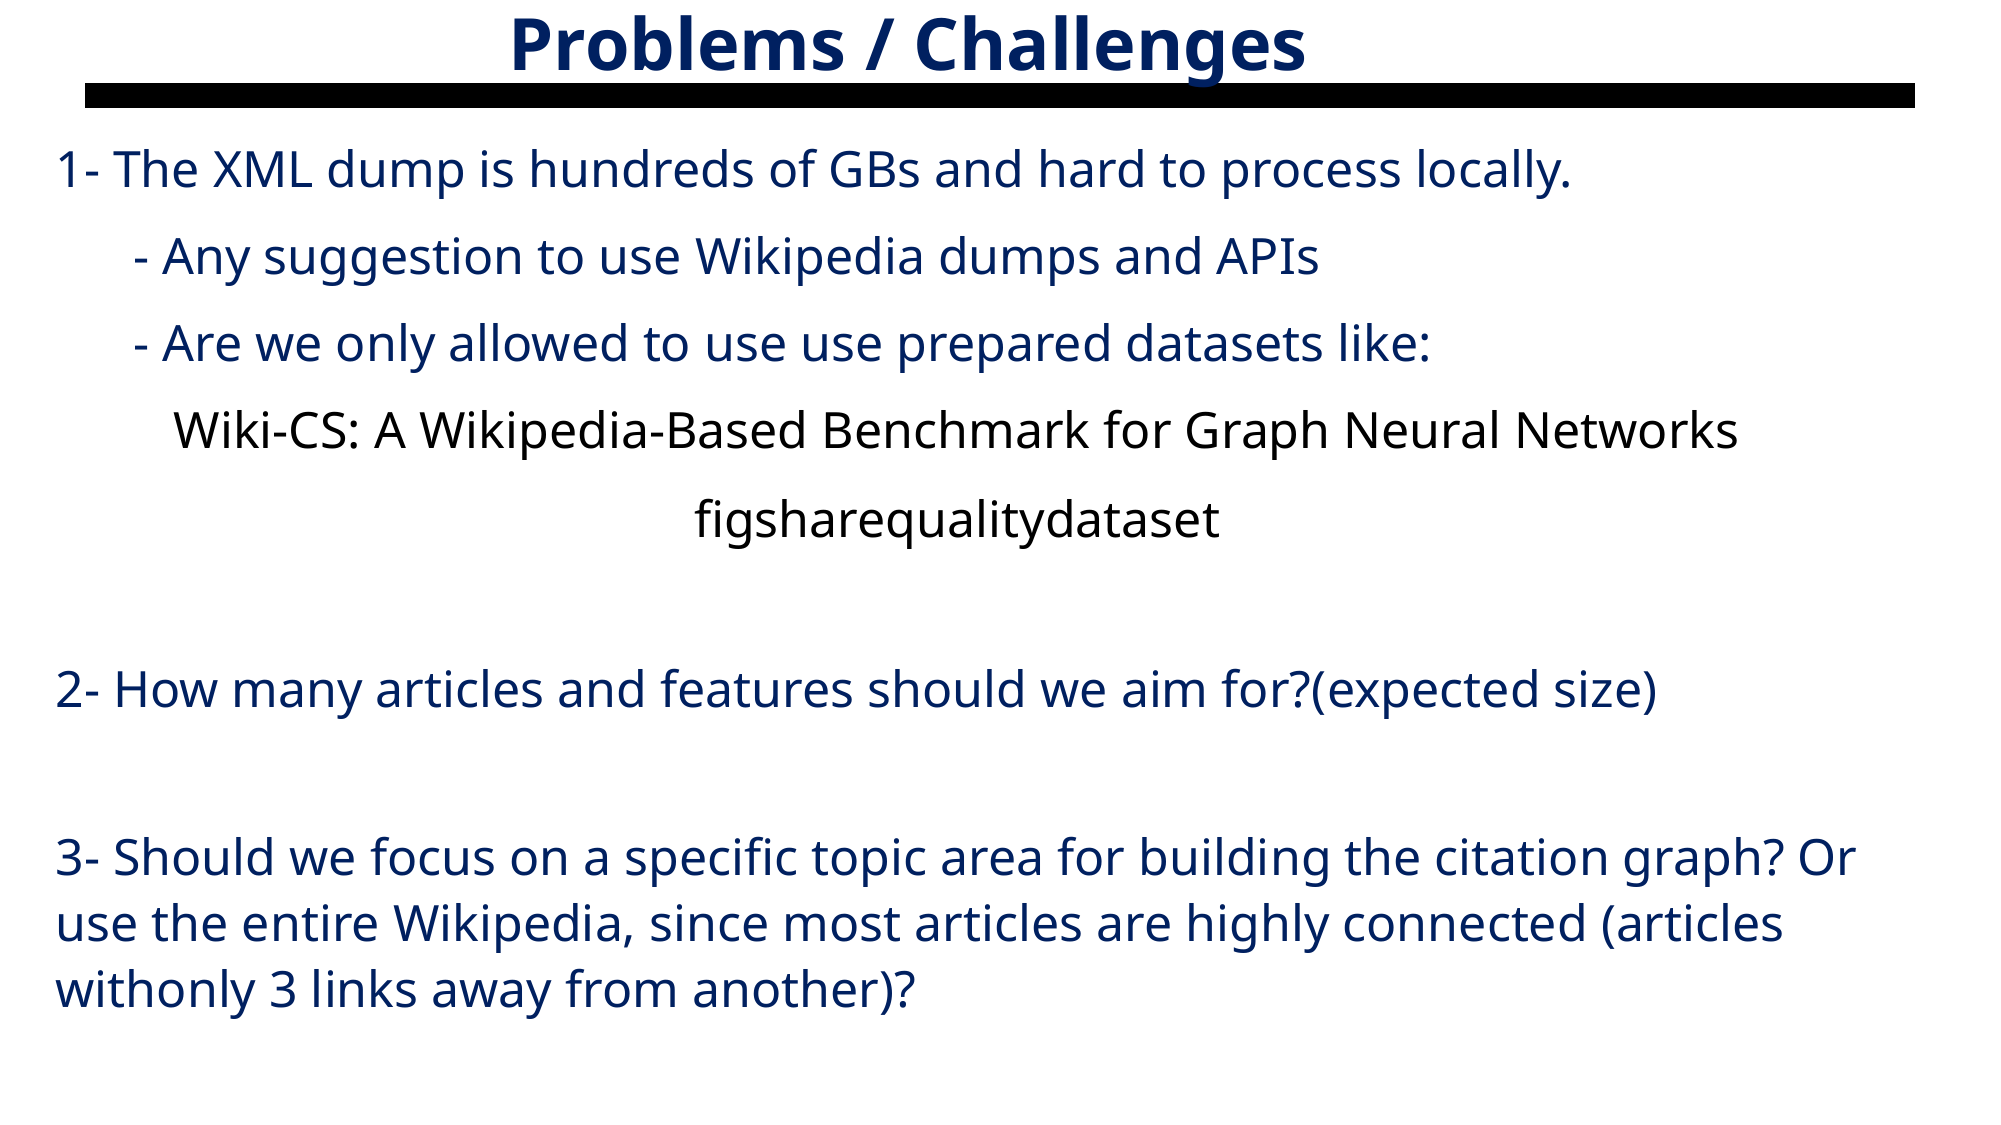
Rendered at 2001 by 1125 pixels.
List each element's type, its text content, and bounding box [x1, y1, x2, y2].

title Problems / Challenges [493, 0, 1486, 93]
list 1- The XML dump is hundreds of GBs and hard to process locally. - Any suggestion to use Wikipedia dumps and APIs - Are we only allowed to use use prepared datasets like: Wiki-CS: A Wikipedia-Based Benchmark for Graph Neural Networks figshare quality dataset 2- How many articles and features should we aim for?(expected size) 3- Should we focus on a specific topic area for building the citation graph? Or use the entire Wikipedia, since most articles are highly connected (articles withonly 3 links away from another)? [40, 123, 1942, 1080]
